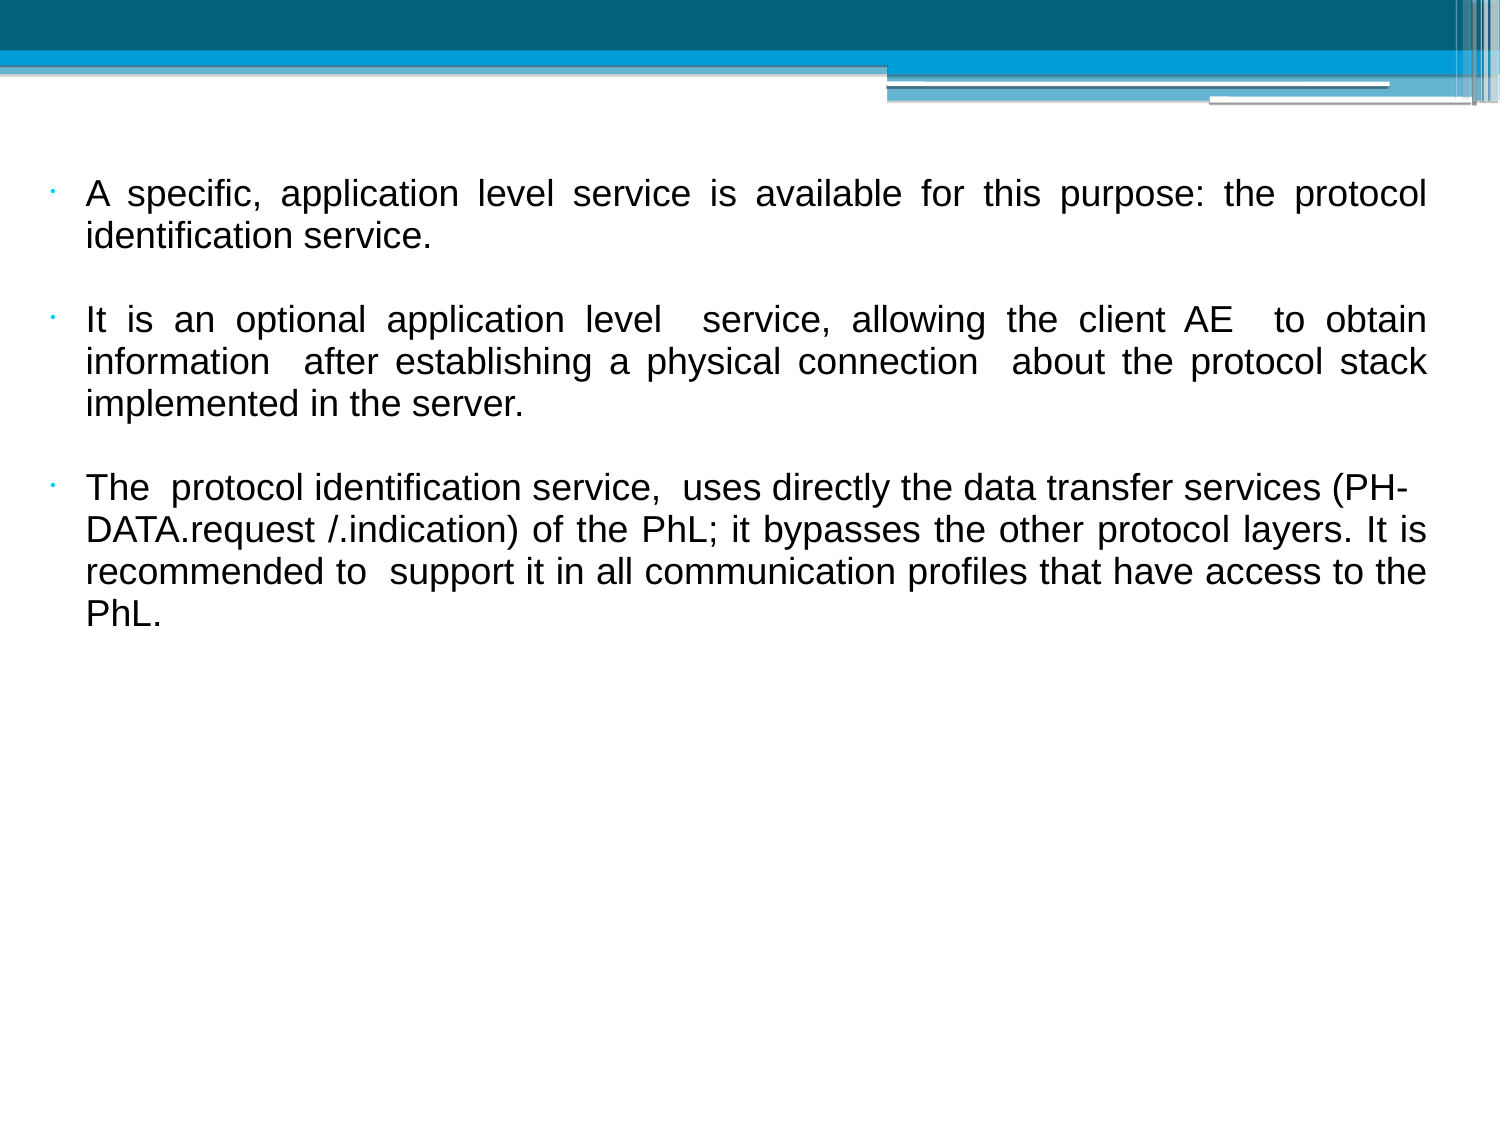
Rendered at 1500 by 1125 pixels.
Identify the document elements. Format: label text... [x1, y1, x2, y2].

text_box A specific, application level service is available for this purpose: the protocol identification service. It is an optional application level service, allowing the client AE to obtain information after establishing a physical connection about the protocol stack implemented in the server. The protocol identification service, uses directly the data transfer services (PH- DATA.request /.indication) of the PhL; it bypasses the other protocol layers. It is recommended to support it in all communication profiles that have access to the PhL. [0, 165, 1500, 643]
